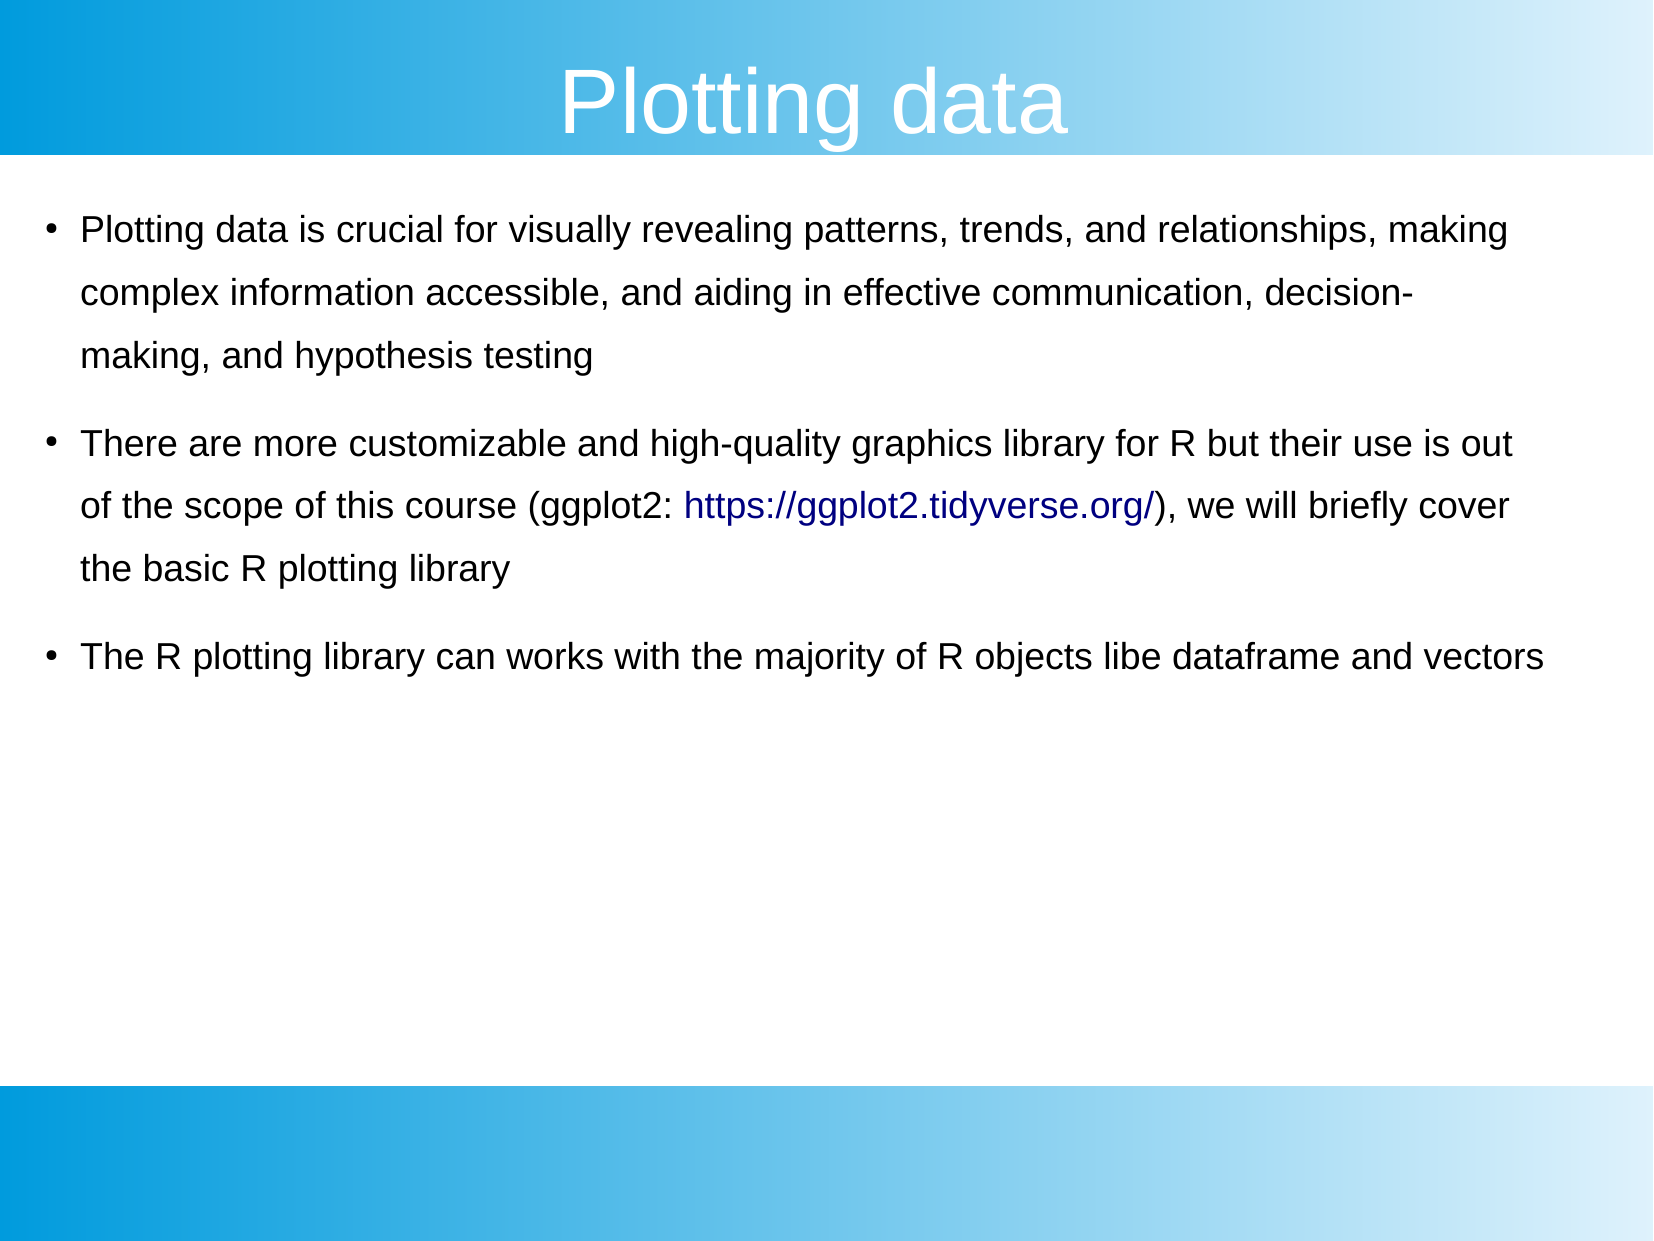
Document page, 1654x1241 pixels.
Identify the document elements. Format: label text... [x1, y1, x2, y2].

title Plotting data [82, 49, 1571, 155]
text_box Plotting data is crucial for visually revealing patterns, trends, and relationships, making complex information accessible, and aiding in effective communication, decision-making, and hypothesis testing There are more customizable and high-quality graphics library for R but their use is out of the scope of this course (ggplot2: https://ggplot2.tidyverse.org/), we will briefly cover the basic R plotting library The R plotting library can works with the majority of R objects libe dataframe and vectors [30, 180, 1561, 686]
